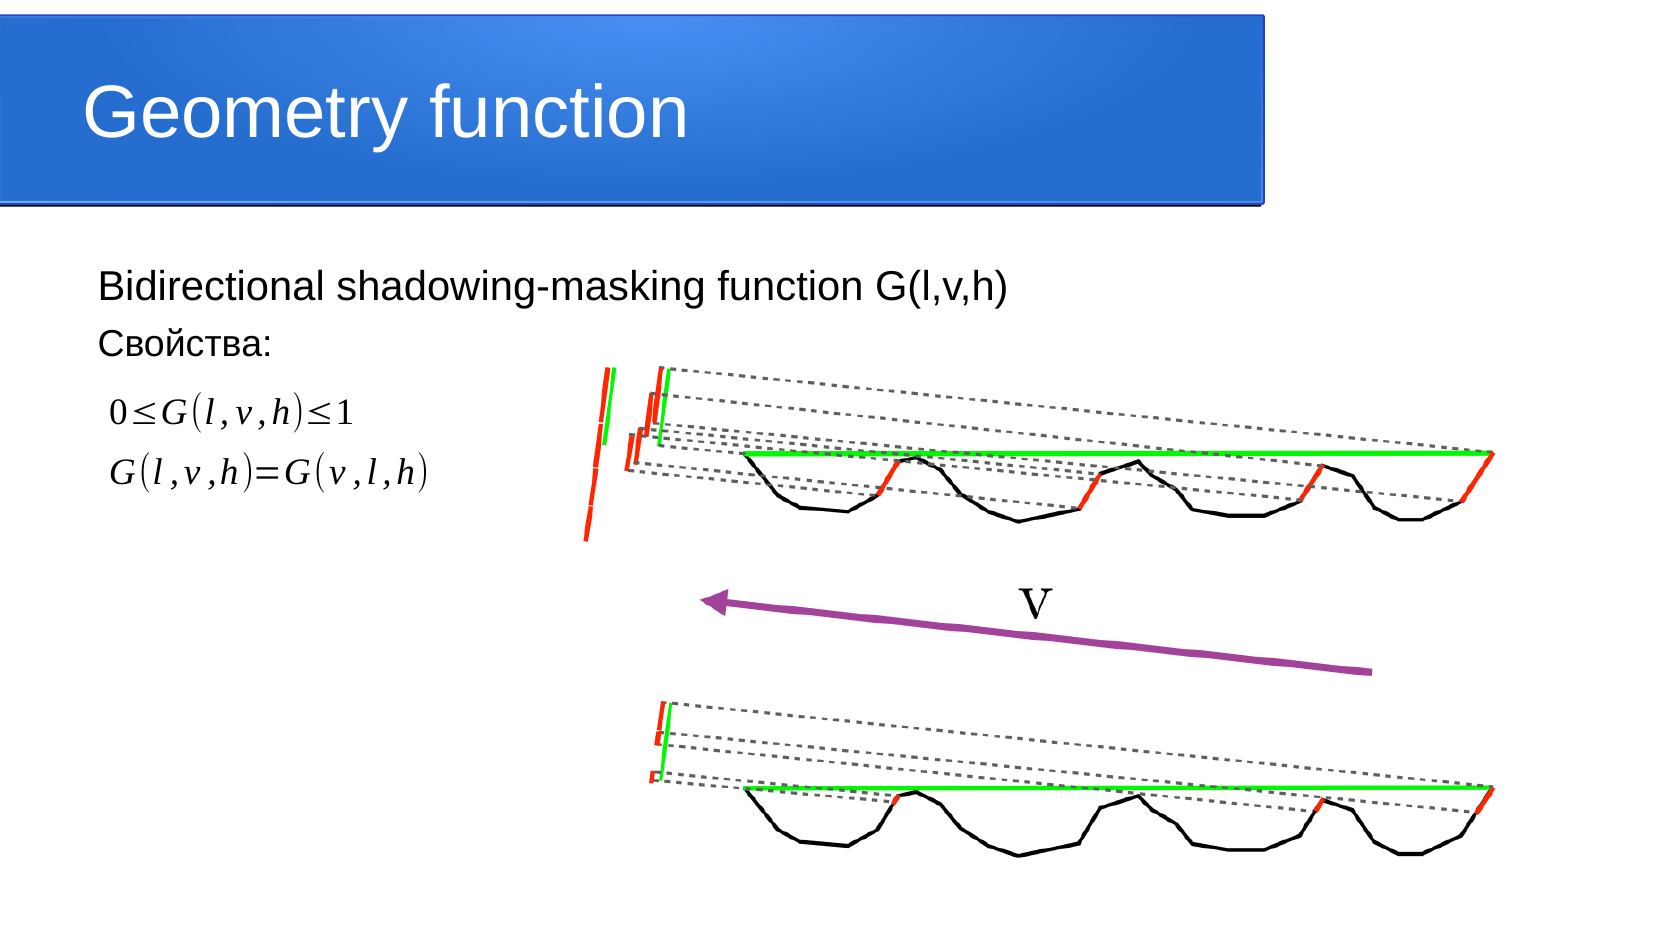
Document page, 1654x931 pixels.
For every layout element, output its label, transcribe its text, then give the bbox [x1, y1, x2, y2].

text_box Bidirectional shadowing-masking function G(l,v,h) [82, 255, 1025, 317]
title Geometry function [82, 35, 1235, 189]
subtitle [82, 224, 1571, 764]
picture [533, 329, 1561, 883]
text_box Свойства: [82, 315, 308, 376]
chart [102, 449, 436, 496]
chart [102, 389, 361, 436]
